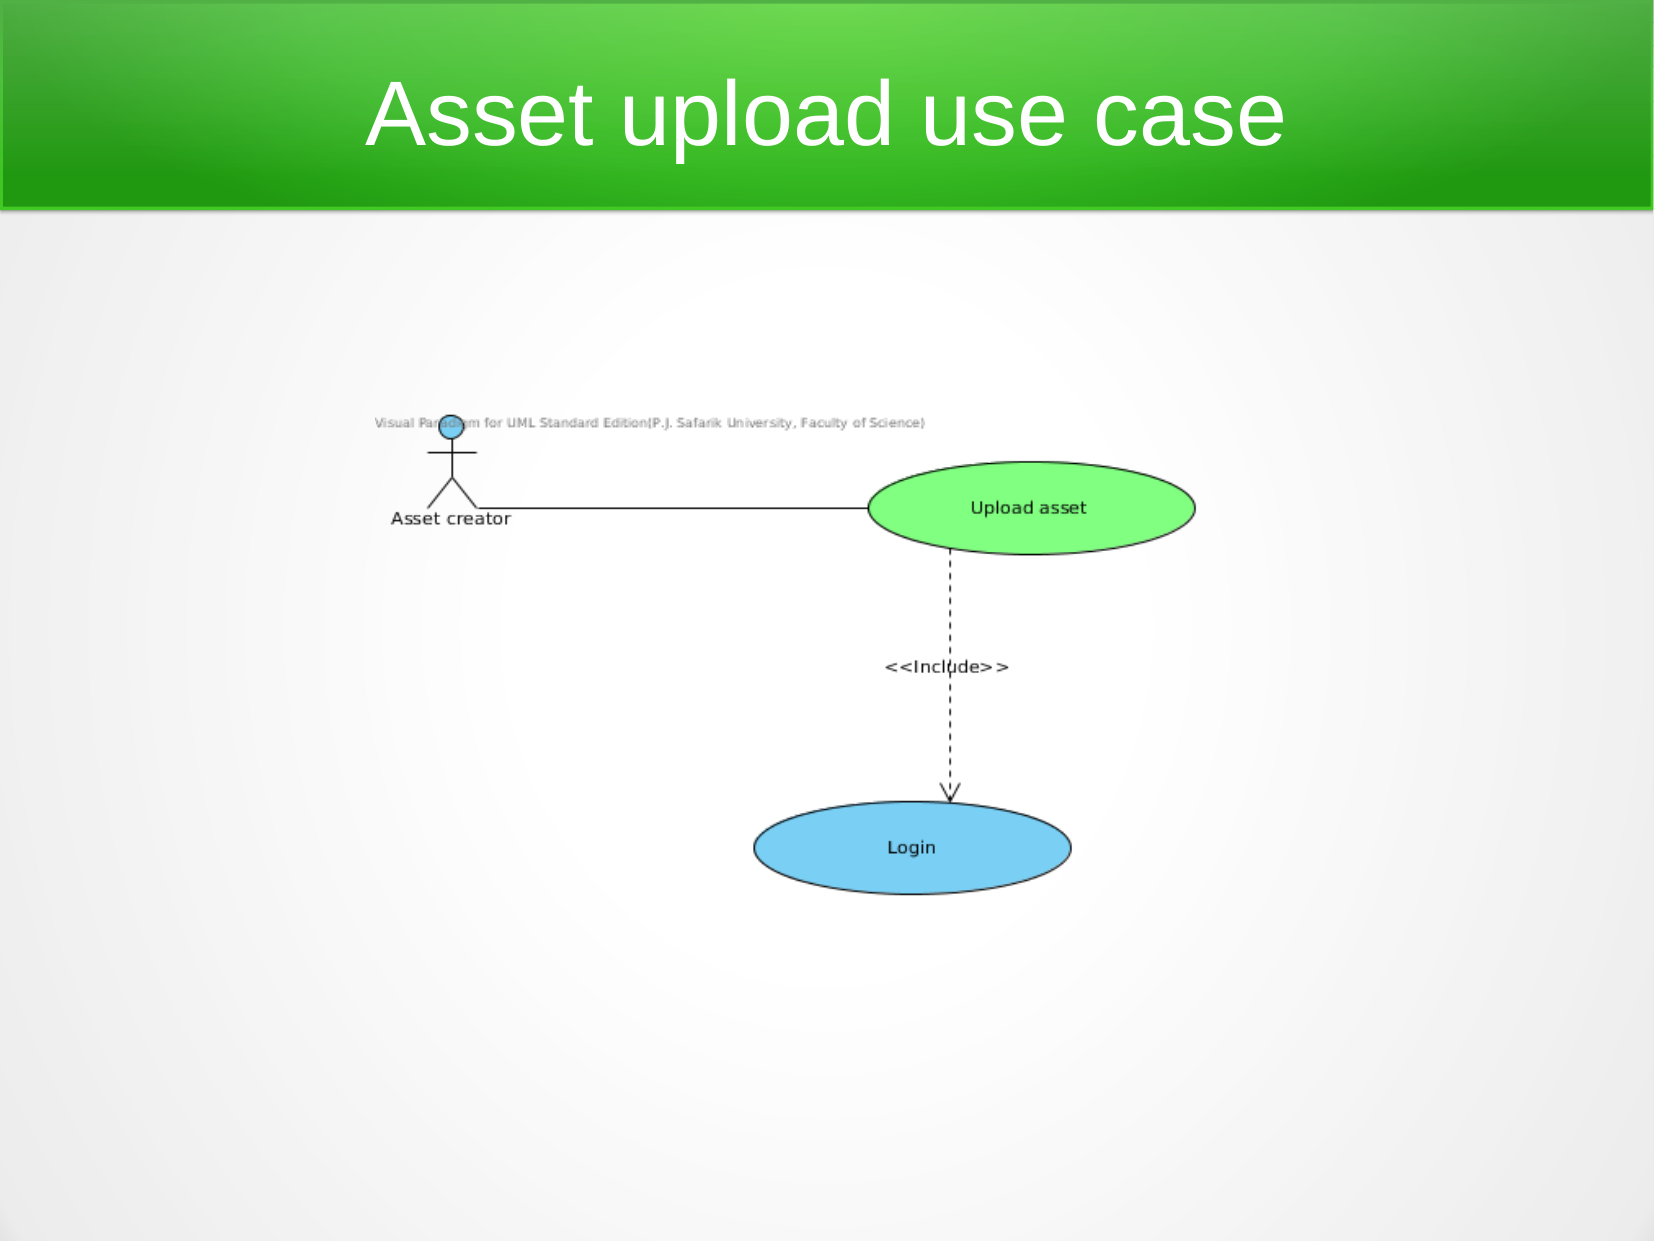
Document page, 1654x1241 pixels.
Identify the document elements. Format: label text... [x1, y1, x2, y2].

picture [375, 412, 1201, 901]
title Asset upload use case [82, 49, 1571, 179]
